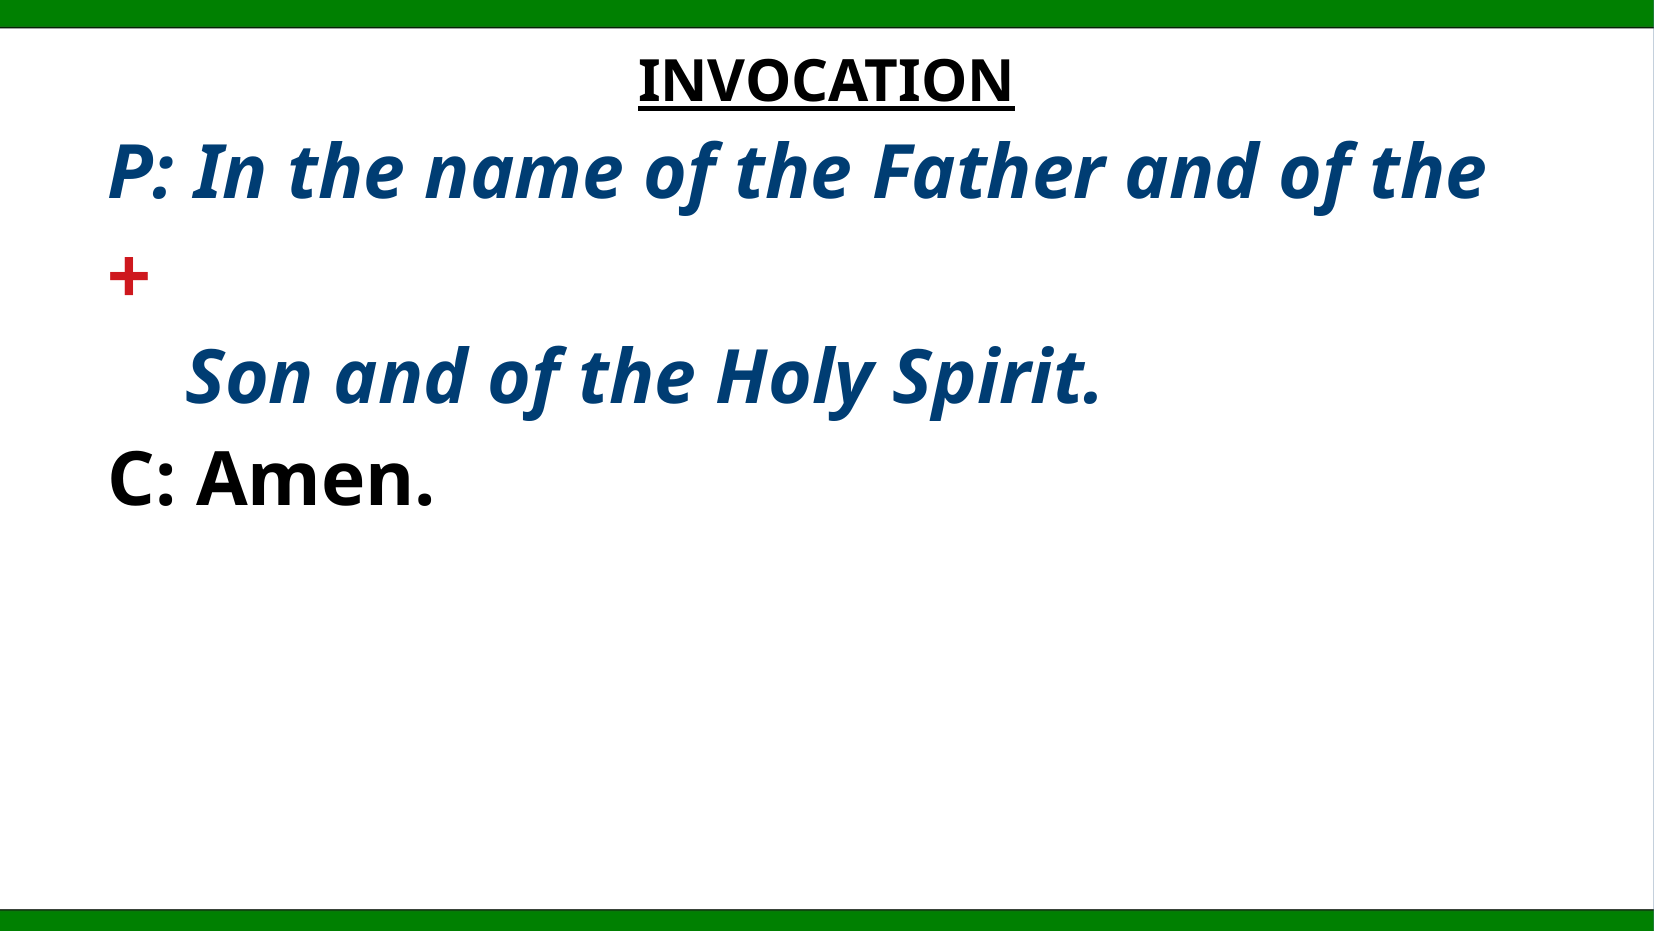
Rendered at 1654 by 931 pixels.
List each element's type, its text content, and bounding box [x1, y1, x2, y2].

picture [0, 0, 1654, 931]
text_box INVOCATION P: In the name of the Father and of the + Son and of the Holy Spirit. C: Amen. [92, 32, 1561, 436]
